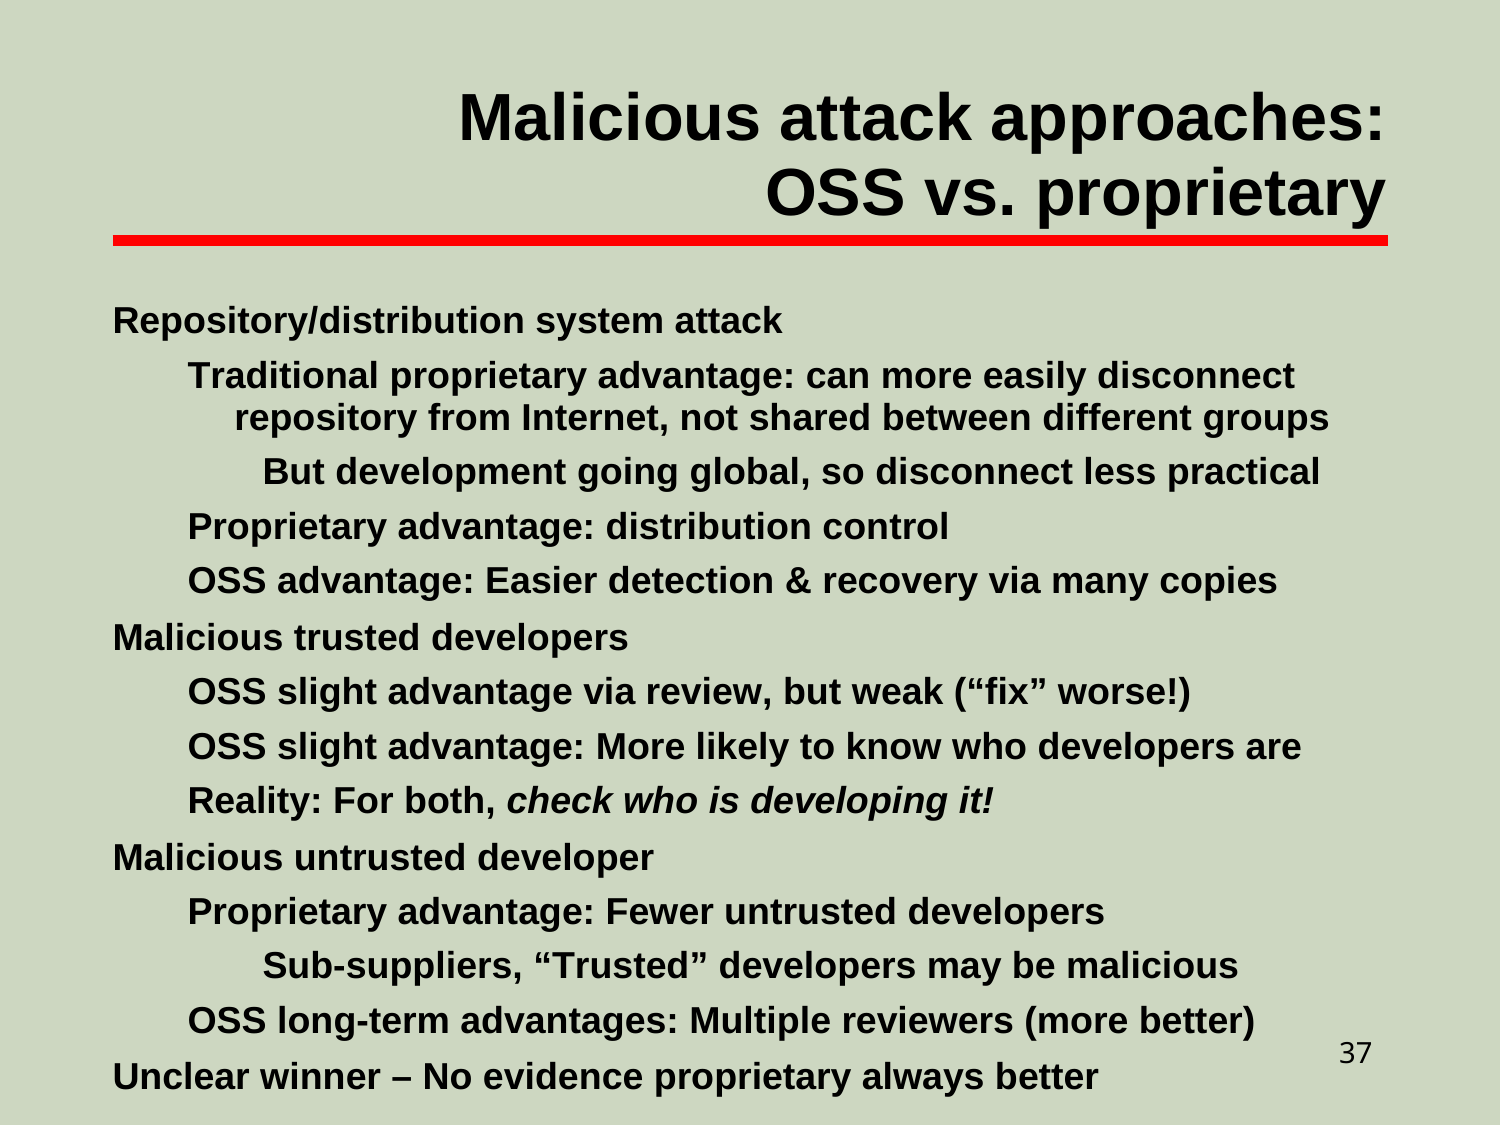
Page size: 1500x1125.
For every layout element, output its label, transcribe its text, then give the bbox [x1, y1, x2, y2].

title Malicious attack approaches: OSS vs. proprietary [337, 79, 1388, 230]
list Repository/distribution system attack Traditional proprietary advantage: can more easily disconnect repository from Internet, not shared between different groups But development going global, so disconnect less practical Proprietary advantage: distribution control OSS advantage: Easier detection & recovery via many copies Malicious trusted developers OSS slight advantage via review, but weak (“fix” worse!) OSS slight advantage: More likely to know who developers are Reality: For both, check who is developing it! Malicious untrusted developer Proprietary advantage: Fewer untrusted developers Sub-suppliers, “Trusted” developers may be malicious OSS long-term advantages: Multiple reviewers (more better) Unclear winner – No evidence proprietary always better [112, 299, 1388, 1111]
